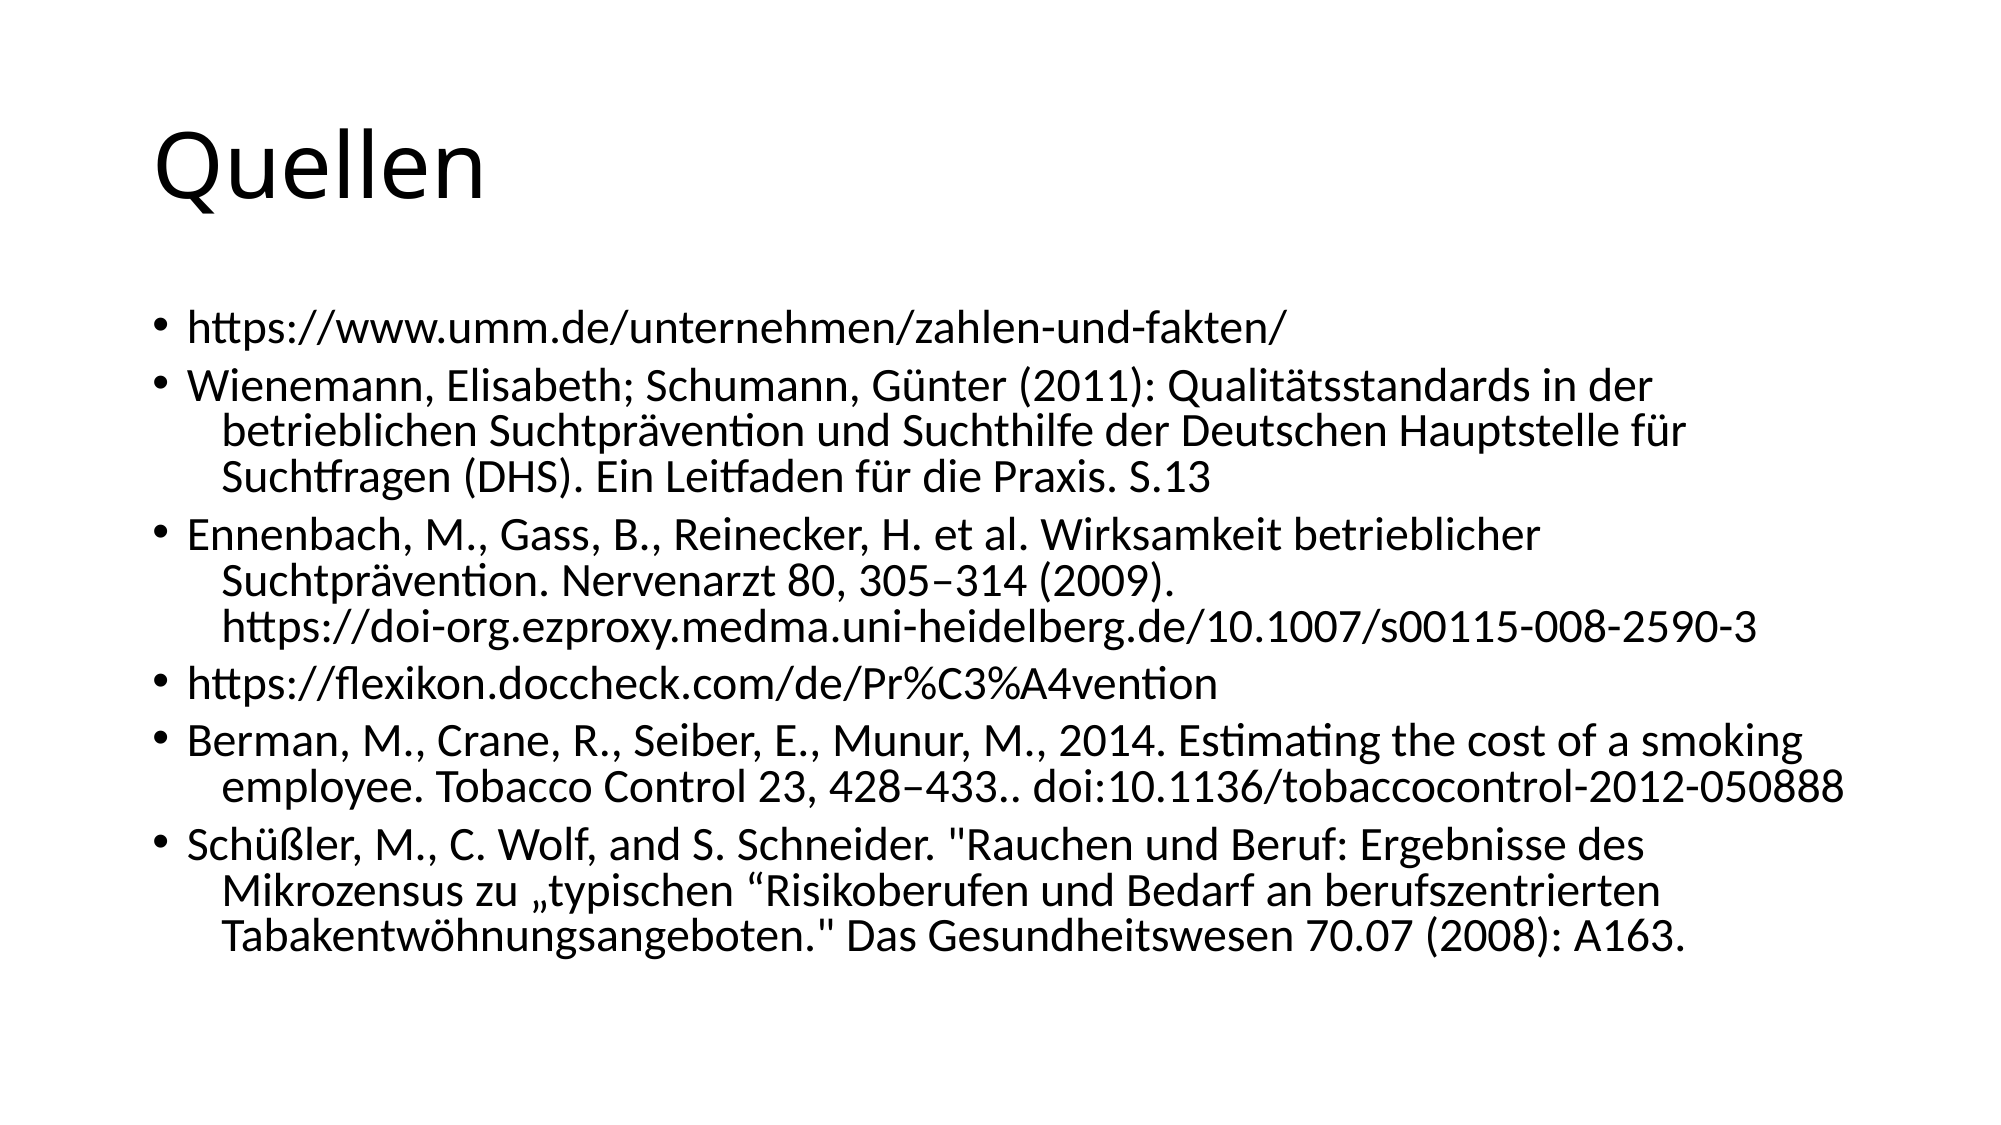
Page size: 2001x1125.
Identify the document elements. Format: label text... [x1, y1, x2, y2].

list https://www.umm.de/unternehmen/zahlen-und-fakten/ Wienemann, Elisabeth; Schumann, Günter (2011): Qualitätsstandards in der betrieblichen Suchtprävention und Suchthilfe der Deutschen Hauptstelle für Suchtfragen (DHS). Ein Leitfaden für die Praxis. S.13 Ennenbach, M., Gass, B., Reinecker, H. et al. Wirksamkeit betrieblicher Suchtprävention. Nervenarzt 80, 305–314 (2009). https://doi-org.ezproxy.medma.uni-heidelberg.de/10.1007/s00115-008-2590-3 https://flexikon.doccheck.com/de/Pr%C3%A4vention Berman, M., Crane, R., Seiber, E., Munur, M., 2014. Estimating the cost of a smoking employee. Tobacco Control 23, 428–433.. doi:10.1136/tobaccocontrol-2012-050888 Schüßler, M., C. Wolf, and S. Schneider. "Rauchen und Beruf: Ergebnisse des Mikrozensus zu „typischen “Risikoberufen und Bedarf an berufszentrierten Tabakentwöhnungsangeboten." Das Gesundheitswesen 70.07 (2008): A163. [137, 299, 1863, 1014]
title Quellen [137, 59, 1863, 278]
